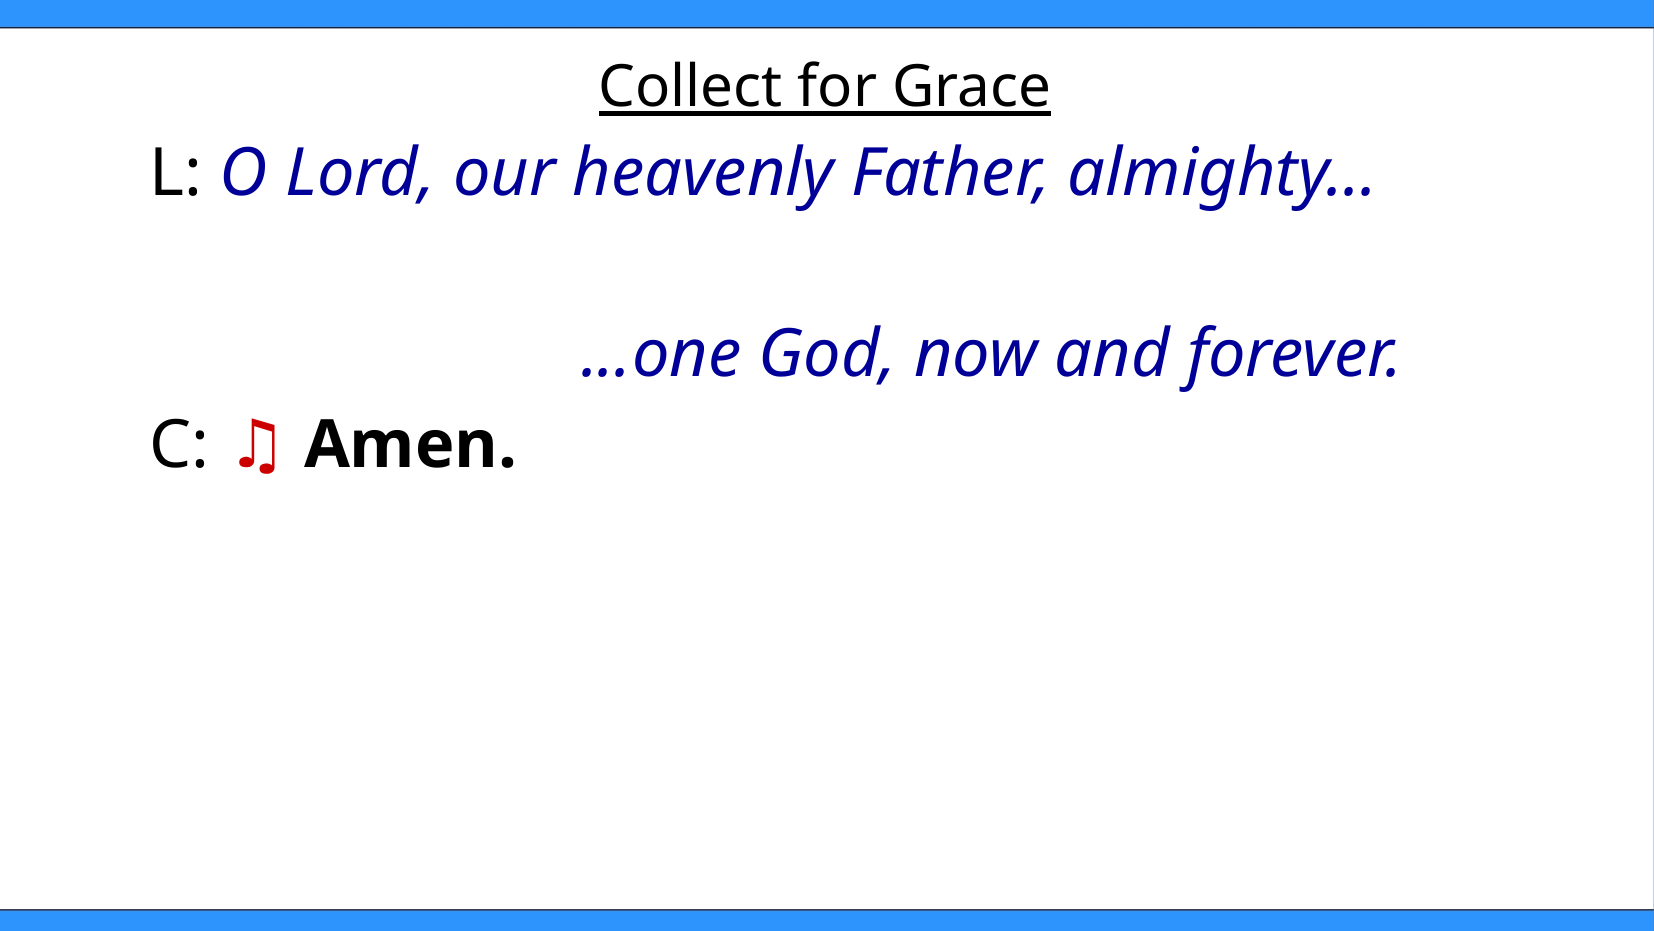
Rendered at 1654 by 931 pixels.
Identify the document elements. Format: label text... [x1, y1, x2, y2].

picture [0, 0, 1654, 931]
text_box Collect for Grace L: O Lord, our heavenly Father, almighty... ...one God, now and forever. C: ♫ Amen. [135, 37, 1516, 485]
